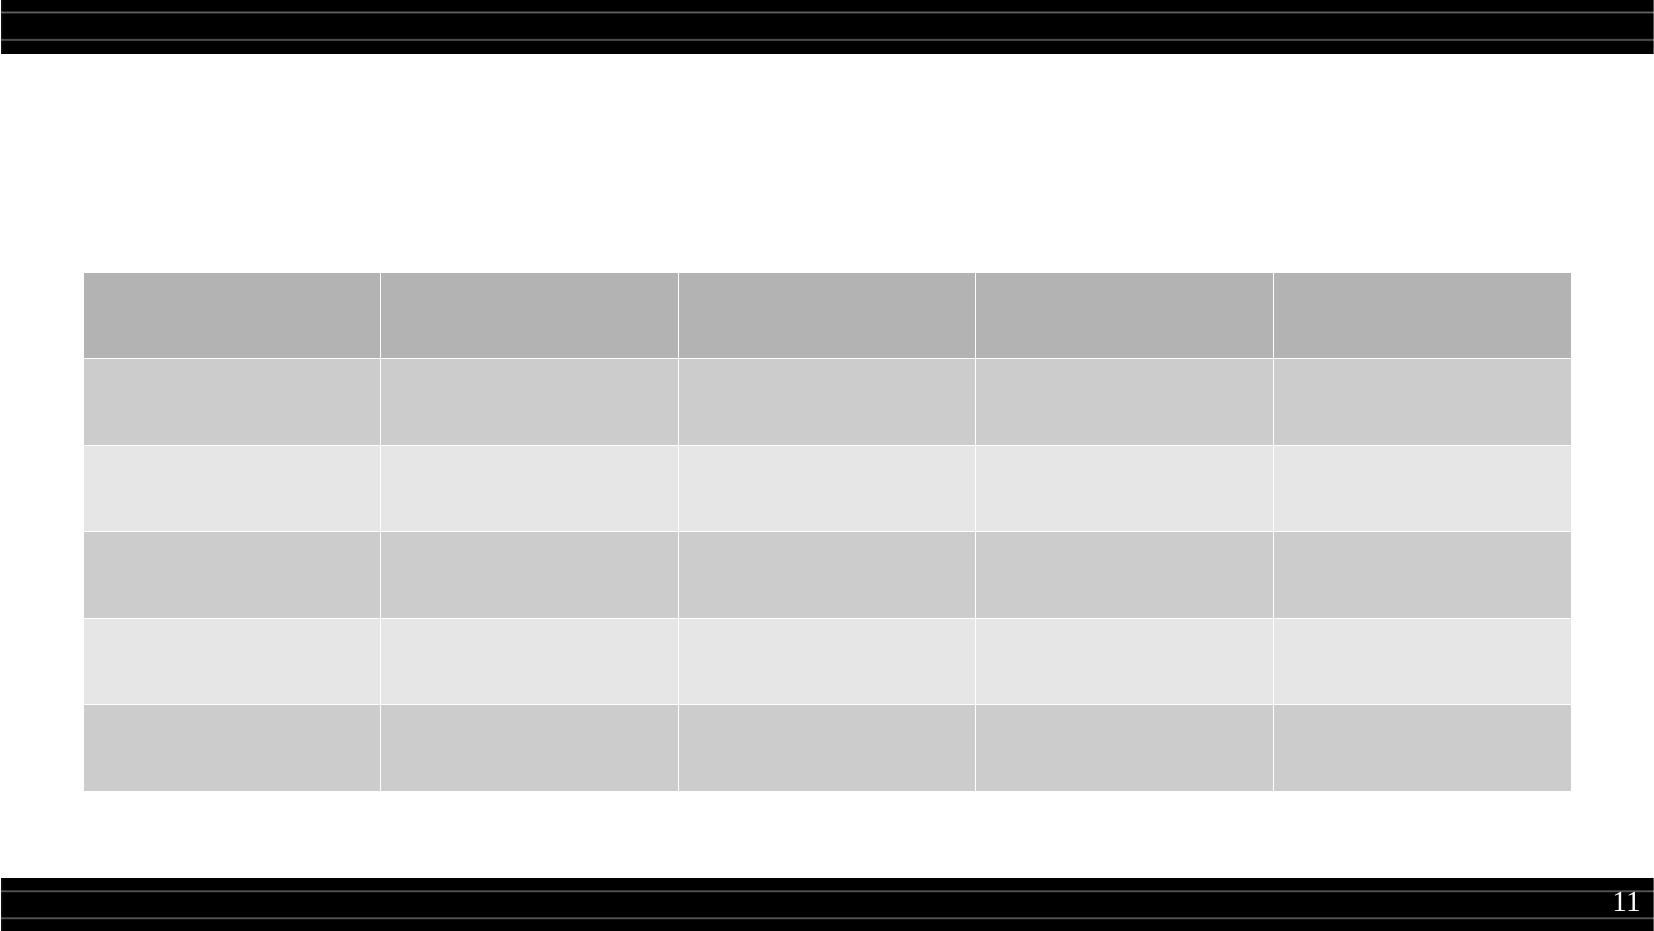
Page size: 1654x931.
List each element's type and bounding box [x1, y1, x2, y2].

table_cell [381, 446, 678, 531]
table_cell [381, 705, 678, 791]
table_header [381, 273, 678, 358]
table_cell [1274, 532, 1571, 618]
table_cell [381, 532, 678, 618]
table_cell [976, 359, 1273, 445]
table_cell [976, 532, 1273, 618]
table_cell [84, 532, 380, 618]
table_cell [976, 446, 1273, 531]
table_cell [976, 705, 1273, 791]
table_cell [679, 446, 975, 531]
table_header [84, 273, 380, 358]
table_cell [381, 359, 678, 445]
table_header [679, 273, 975, 358]
table_cell [381, 619, 678, 704]
table_cell [84, 619, 380, 704]
table_cell [1274, 619, 1571, 704]
table_cell [1274, 446, 1571, 531]
picture [1, 878, 1654, 931]
table_header [976, 273, 1273, 358]
table_cell [679, 532, 975, 618]
table_cell [679, 619, 975, 704]
table_cell [679, 705, 975, 791]
table_cell [976, 619, 1273, 704]
picture [1, 0, 1654, 54]
table_cell [1274, 705, 1571, 791]
table_cell [84, 359, 380, 445]
table_cell [679, 359, 975, 445]
table_cell [84, 446, 380, 531]
table_cell [84, 705, 380, 791]
table_header [1274, 273, 1571, 358]
table_cell [1274, 359, 1571, 445]
